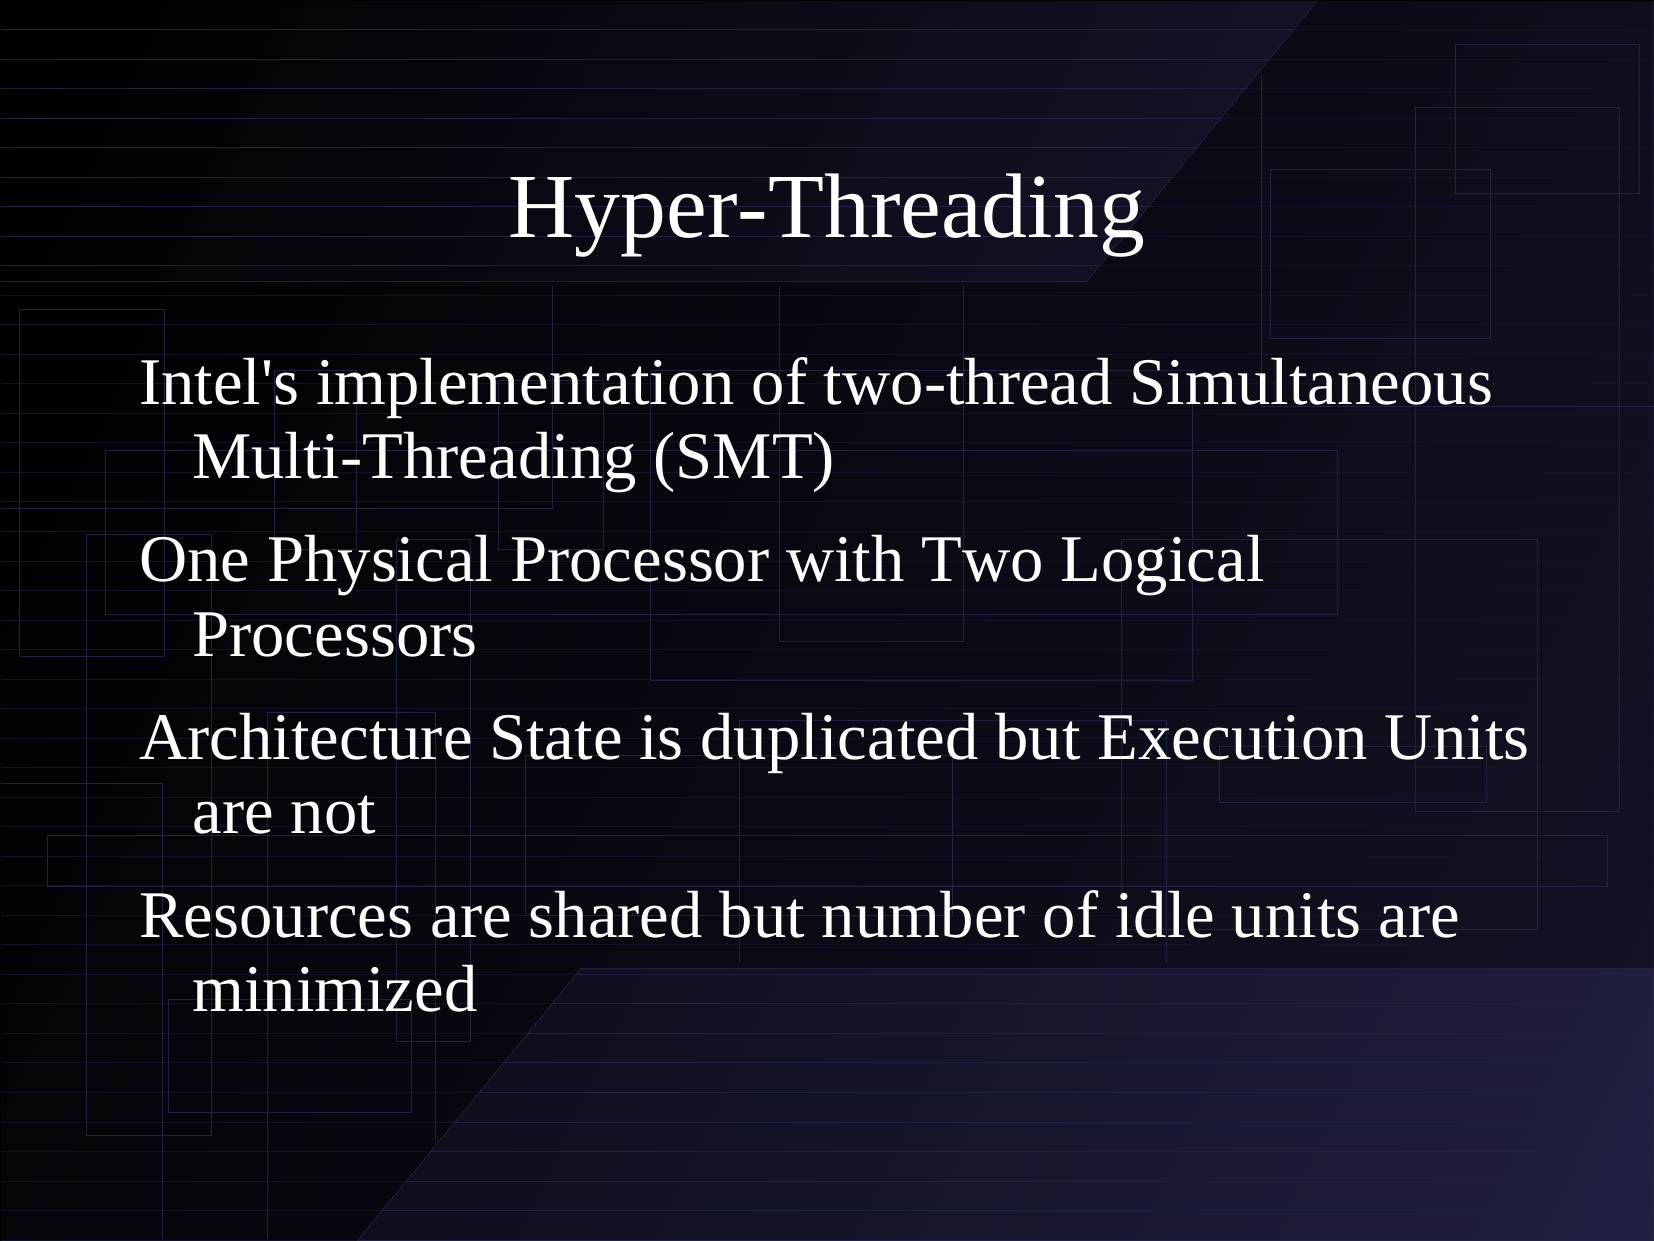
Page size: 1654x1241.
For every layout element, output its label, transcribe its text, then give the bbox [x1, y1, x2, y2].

title Hyper-Threading [121, 102, 1534, 311]
list Intel's implementation of two-thread Simultaneous Multi-Threading (SMT) One Physical Processor with Two Logical Processors Architecture State is duplicated but Execution Units are not Resources are shared but number of idle units are minimized [121, 344, 1534, 1127]
